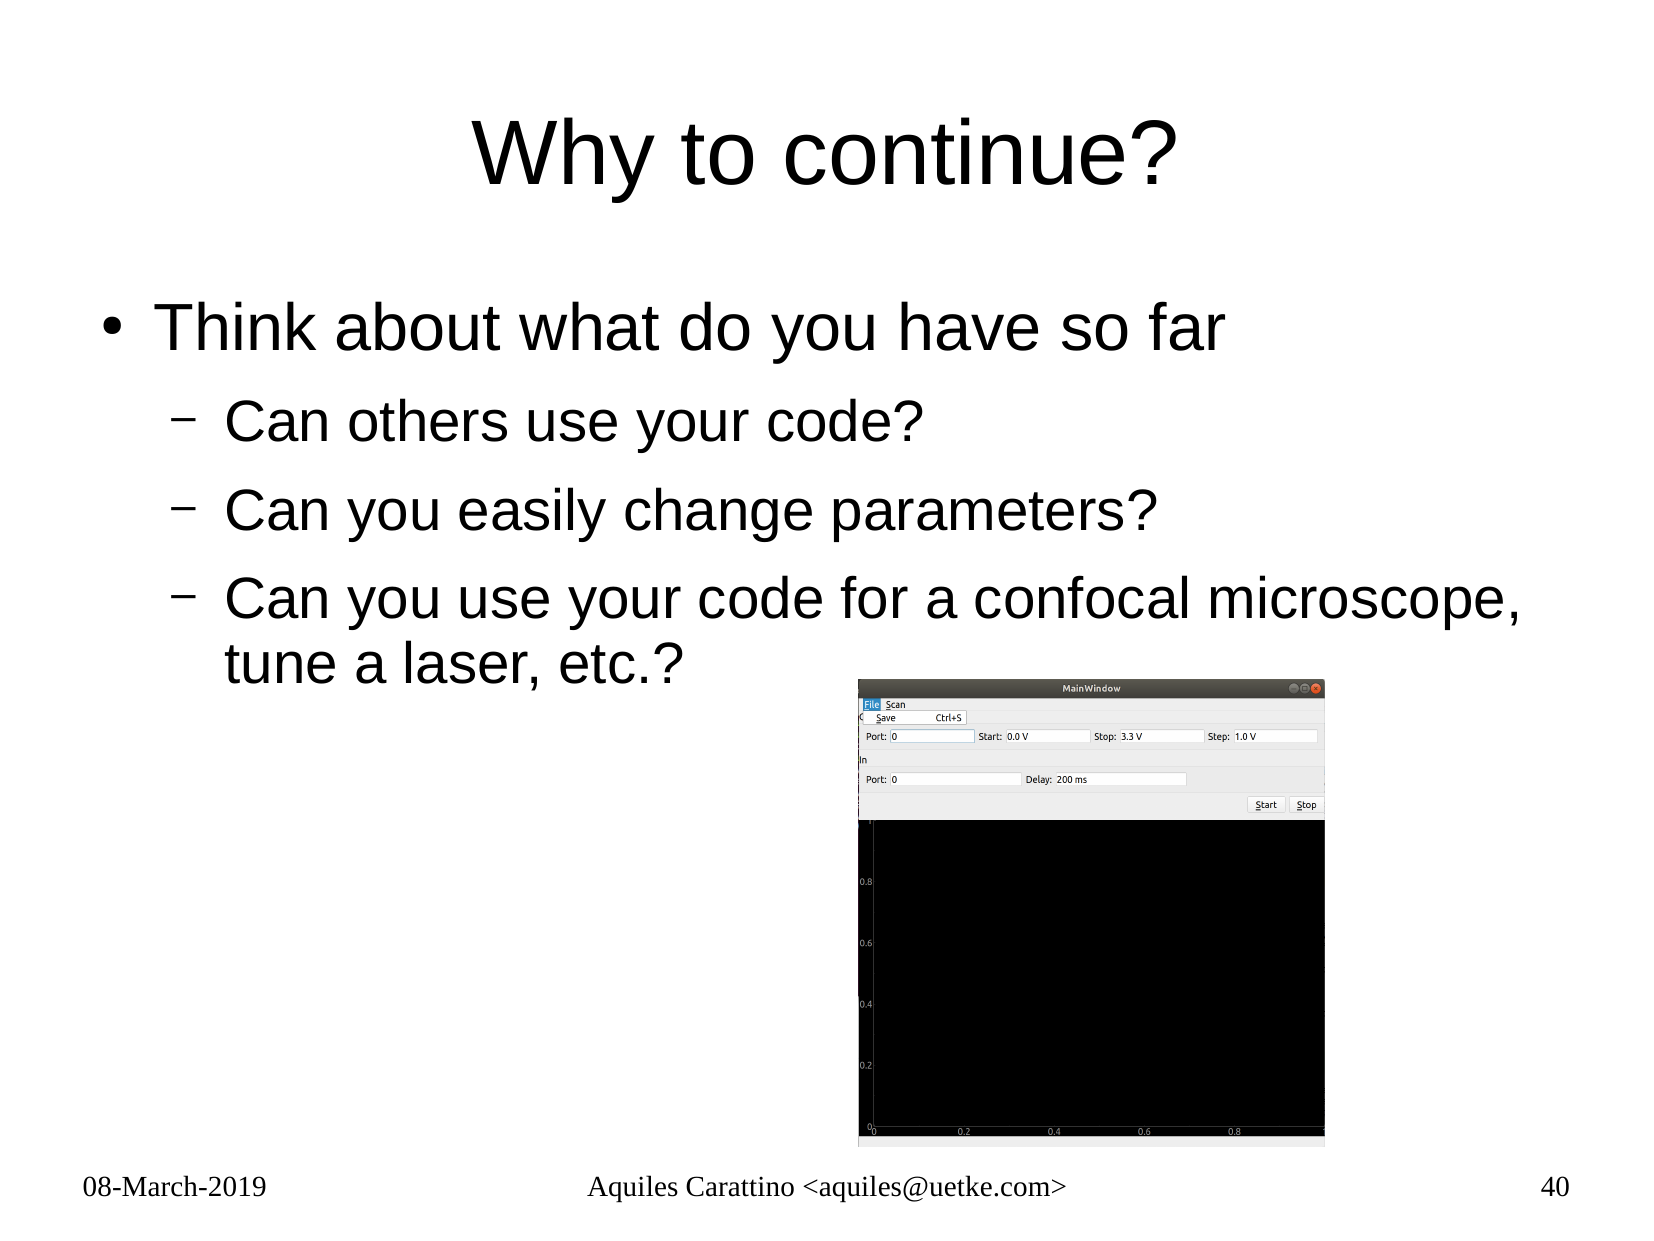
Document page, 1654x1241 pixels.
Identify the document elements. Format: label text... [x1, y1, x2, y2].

title Why to continue? [82, 49, 1571, 257]
list Think about what do you have so far Can others use your code? Can you easily change parameters? Can you use your code for a confocal microscope, tune a laser, etc.? [82, 290, 1571, 1010]
picture [858, 679, 1325, 1147]
